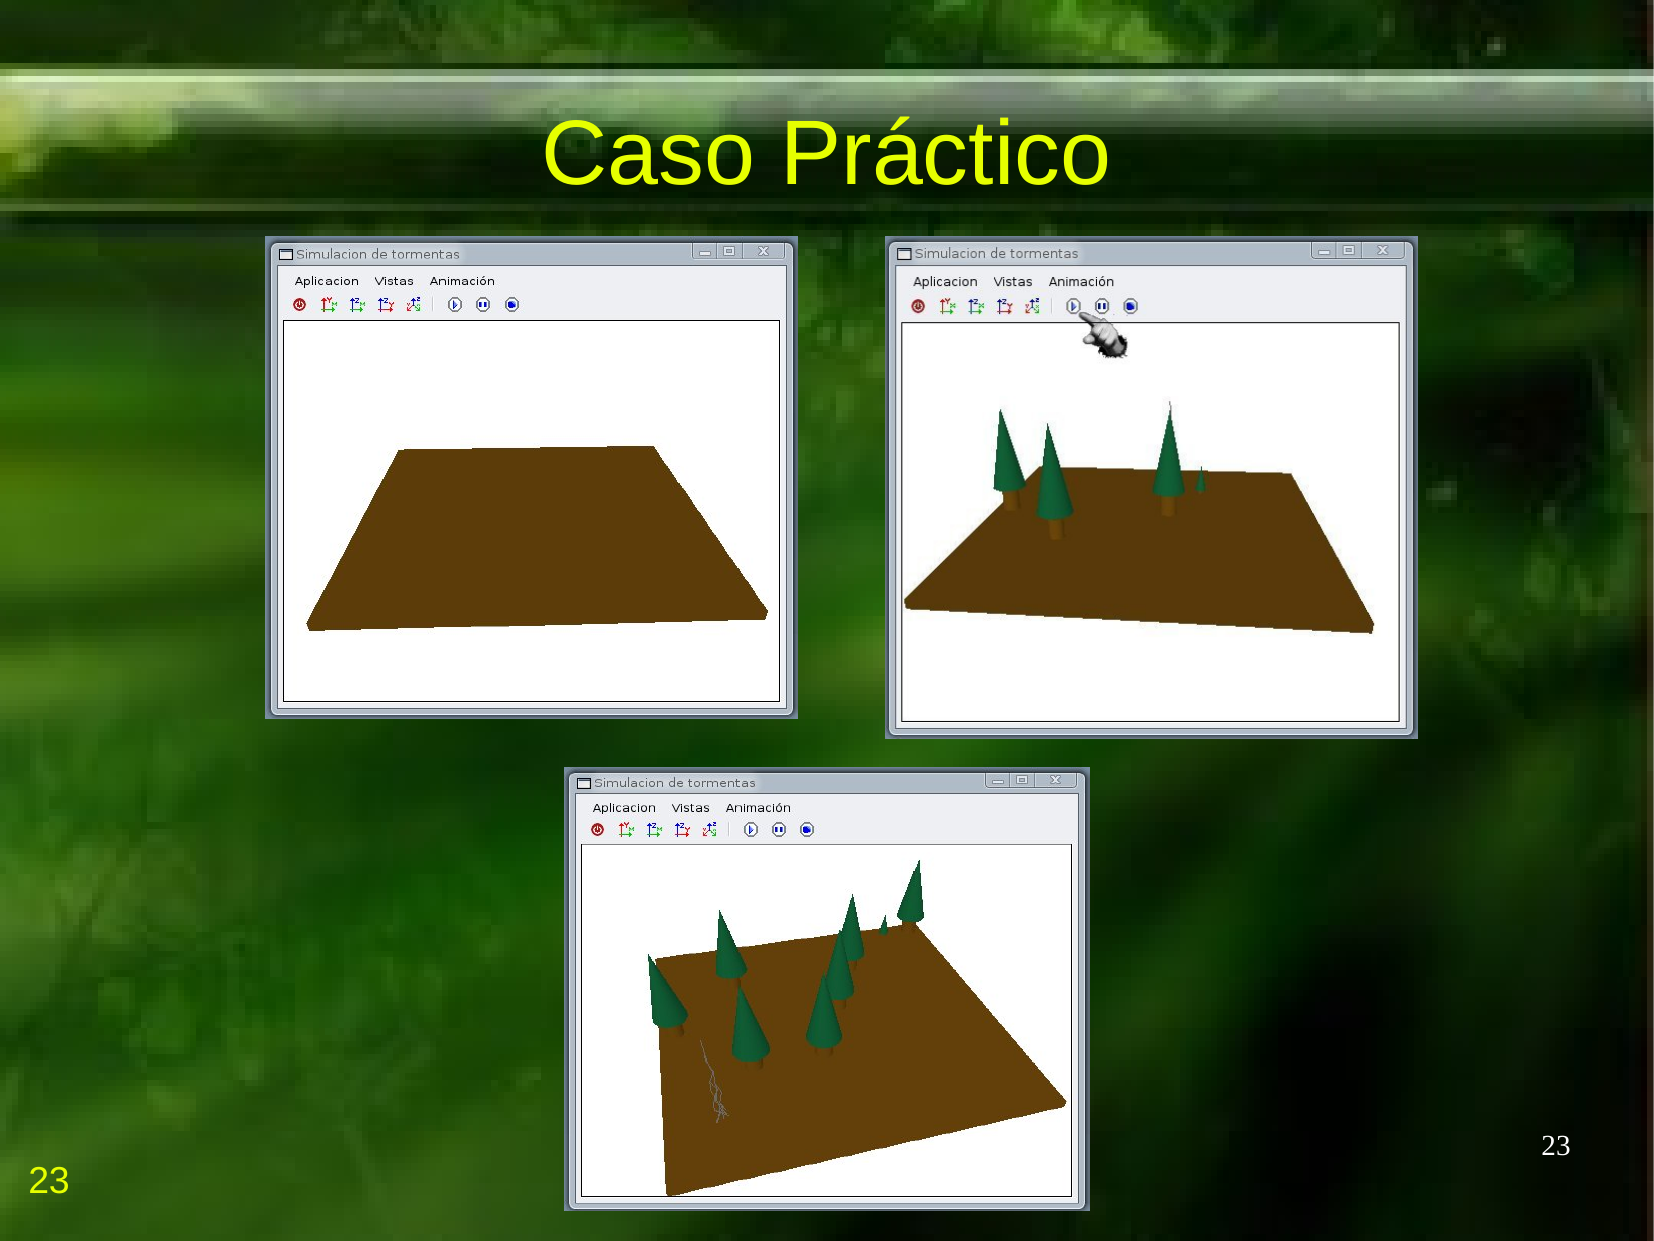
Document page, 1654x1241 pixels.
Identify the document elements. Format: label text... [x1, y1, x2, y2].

text_box <número> [13, 1151, 214, 1222]
picture [0, 0, 1654, 1241]
title Caso Práctico [82, 56, 1571, 250]
